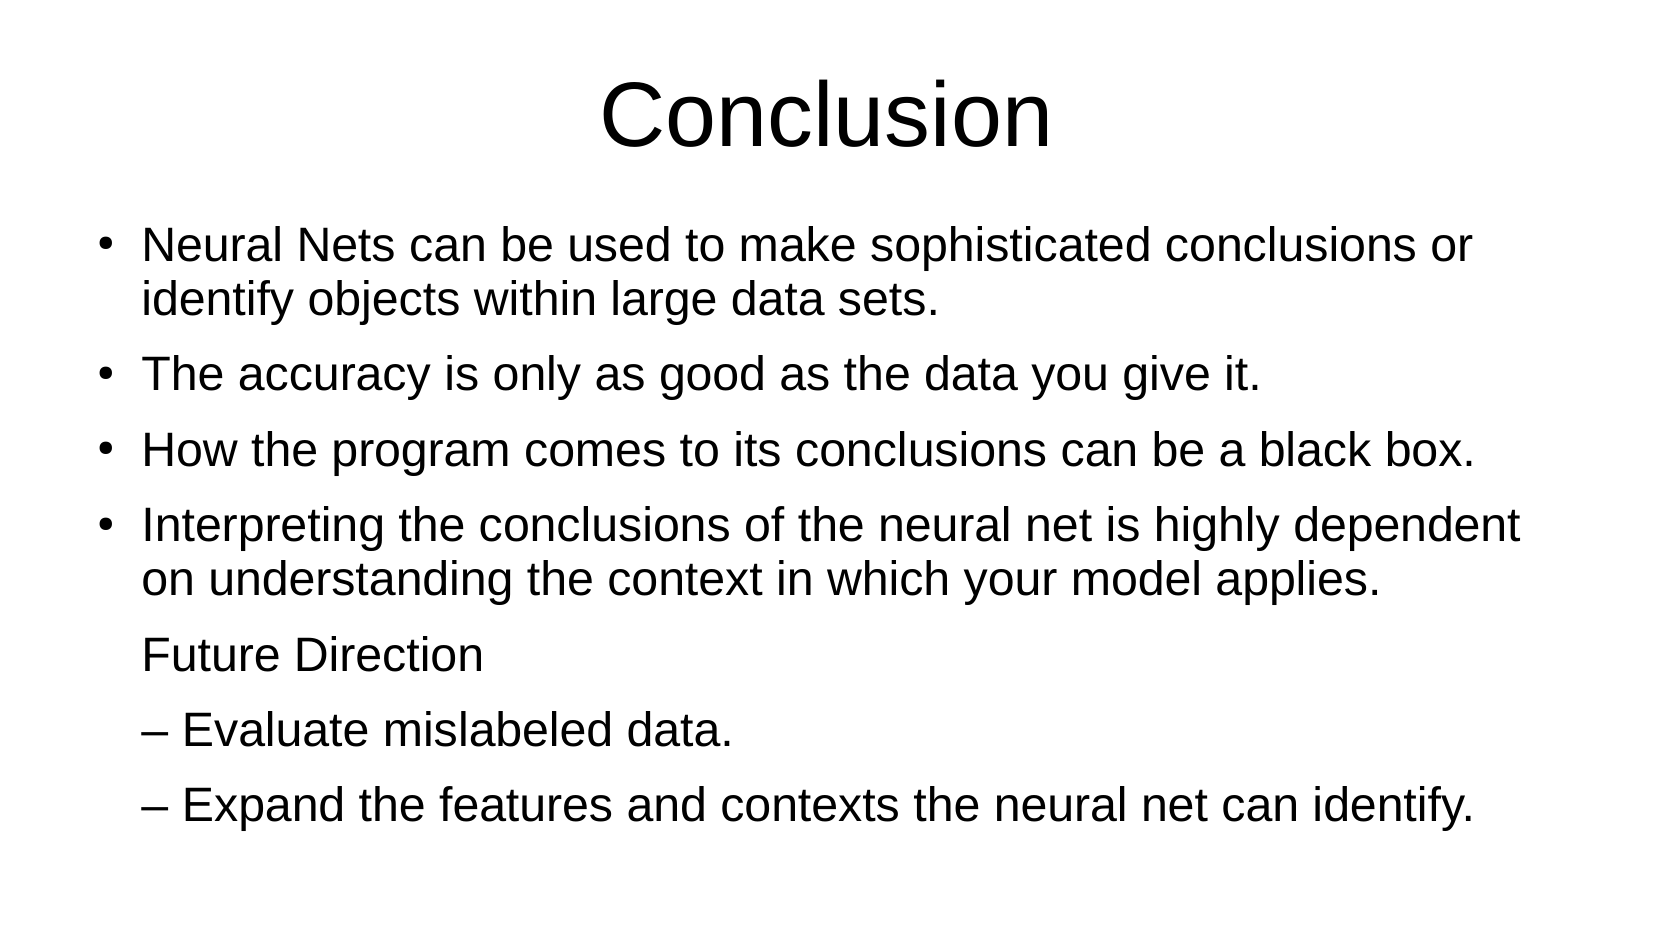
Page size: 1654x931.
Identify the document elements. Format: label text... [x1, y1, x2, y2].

list Neural Nets can be used to make sophisticated conclusions or identify objects within large data sets. The accuracy is only as good as the data you give it. How the program comes to its conclusions can be a black box. Interpreting the conclusions of the neural net is highly dependent on understanding the context in which your model applies. Future Direction – Evaluate mislabeled data. – Expand the features and contexts the neural net can identify. [82, 217, 1571, 841]
title Conclusion [82, 37, 1571, 193]
